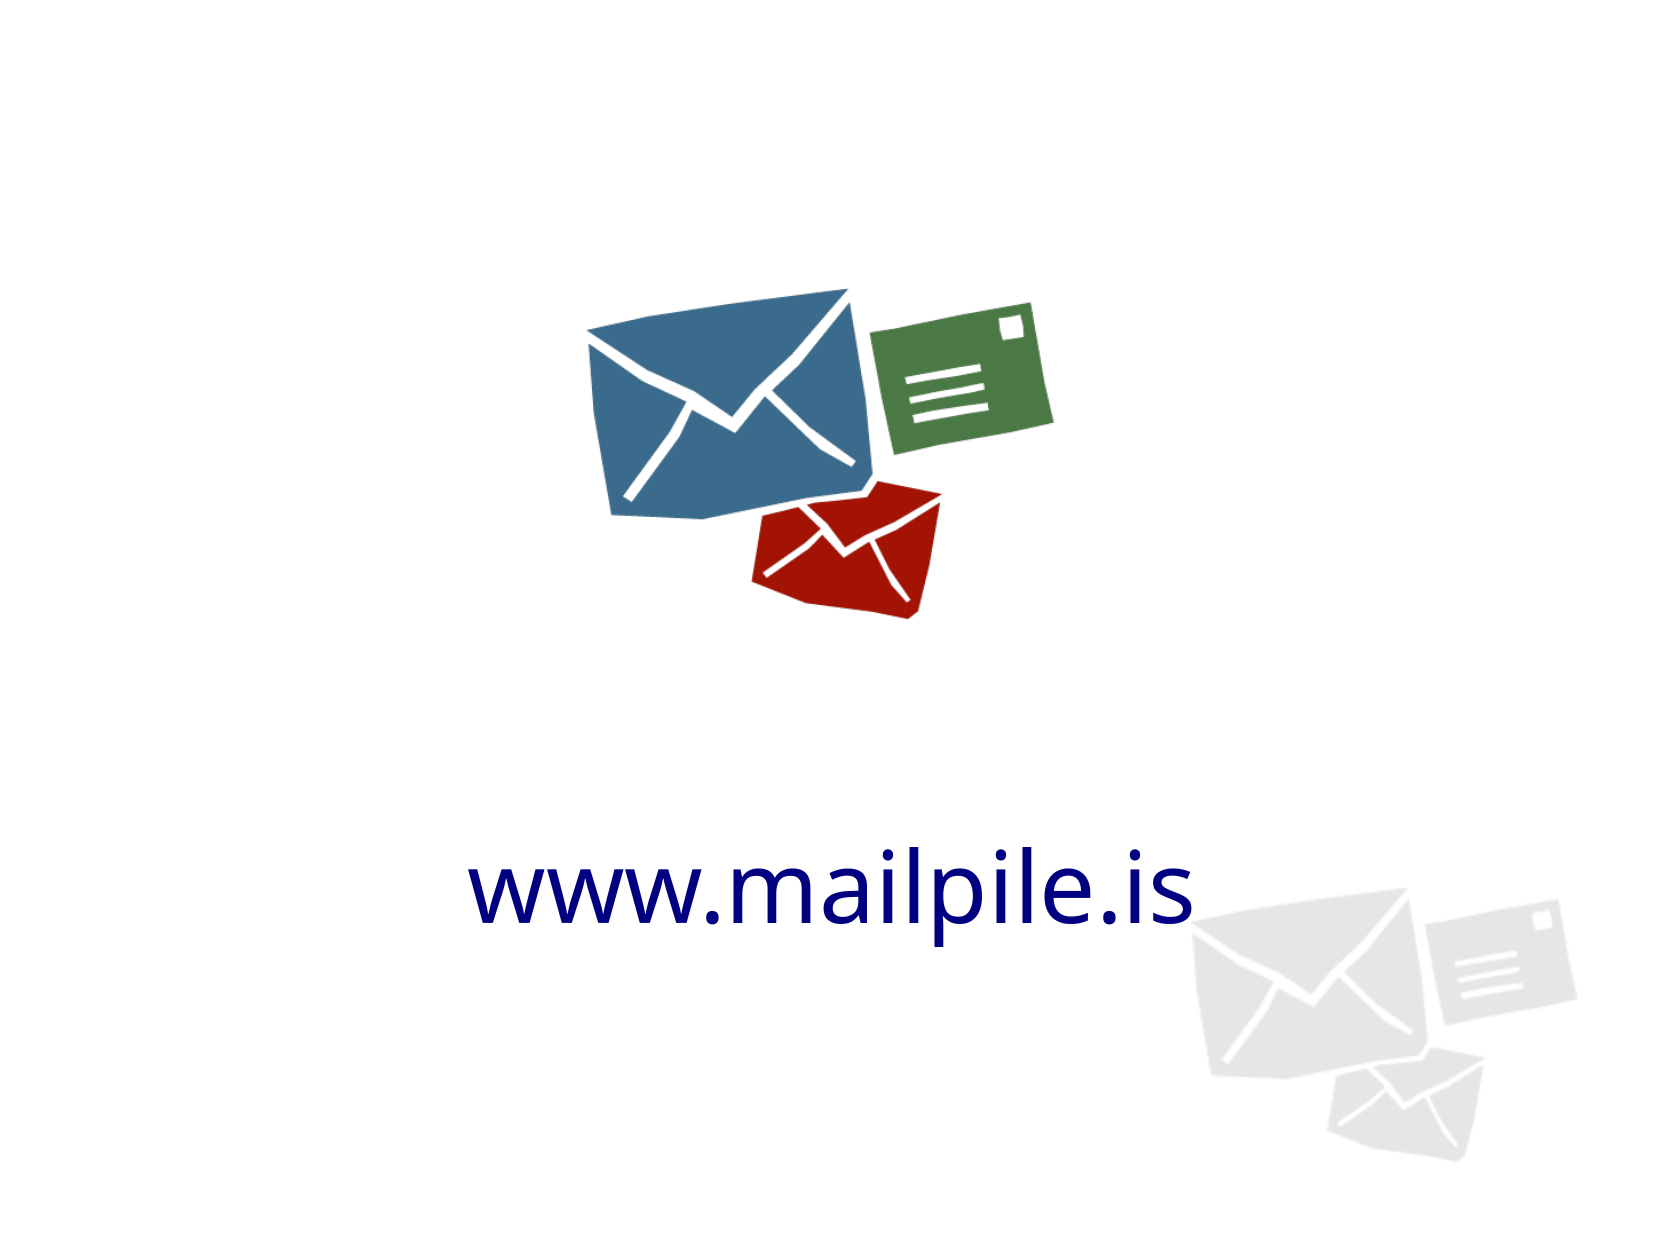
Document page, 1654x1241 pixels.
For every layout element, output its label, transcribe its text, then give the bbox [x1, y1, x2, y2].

subtitle www.mailpile.is [375, 809, 1291, 960]
picture [0, 0, 1654, 1241]
